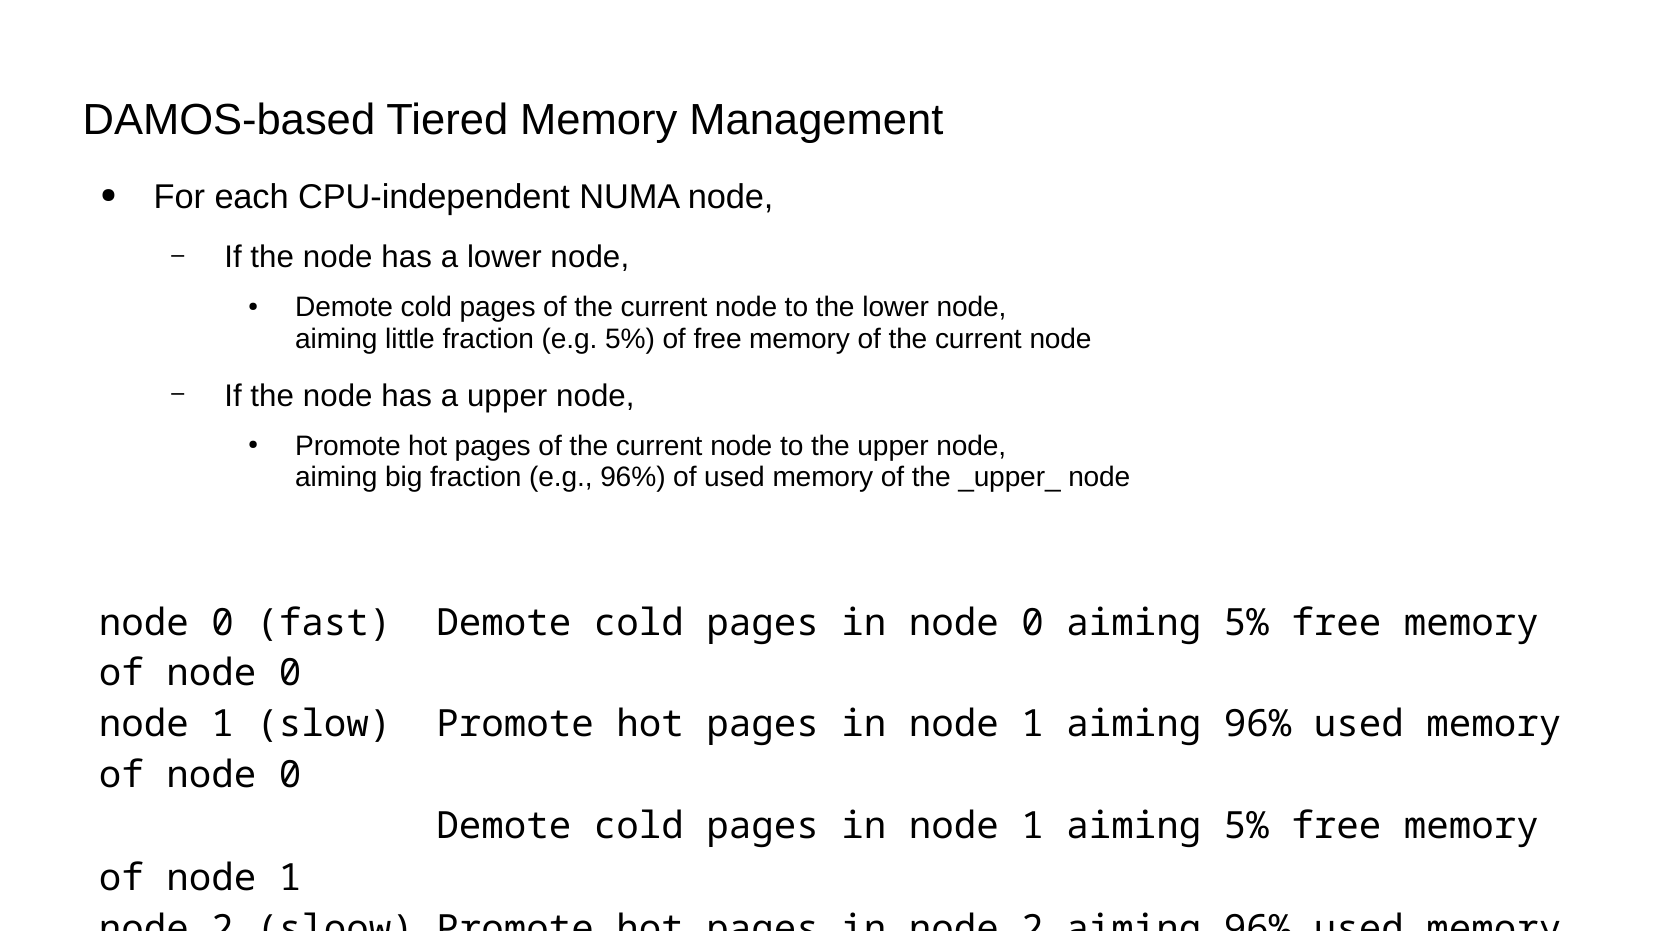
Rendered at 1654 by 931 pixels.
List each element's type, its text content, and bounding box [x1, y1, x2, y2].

list For each CPU-independent NUMA node, If the node has a lower node, Demote cold pages of the current node to the lower node, aiming little fraction (e.g. 5%) of free memory of the current node If the node has a upper node, Promote hot pages of the current node to the upper node, aiming big fraction (e.g., 96%) of used memory of the _upper_ node [82, 177, 1571, 833]
title DAMOS-based Tiered Memory Management [82, 81, 1571, 157]
text_box node 0 (fast) Demote cold pages in node 0 aiming 5% free memory of node 0 node 1 (slow) Promote hot pages in node 1 aiming 96% used memory of node 0 Demote cold pages in node 1 aiming 5% free memory of node 1 node 2 (sloow) Promote hot pages in node 2 aiming 96% used memory of node 1 [84, 587, 1585, 792]
